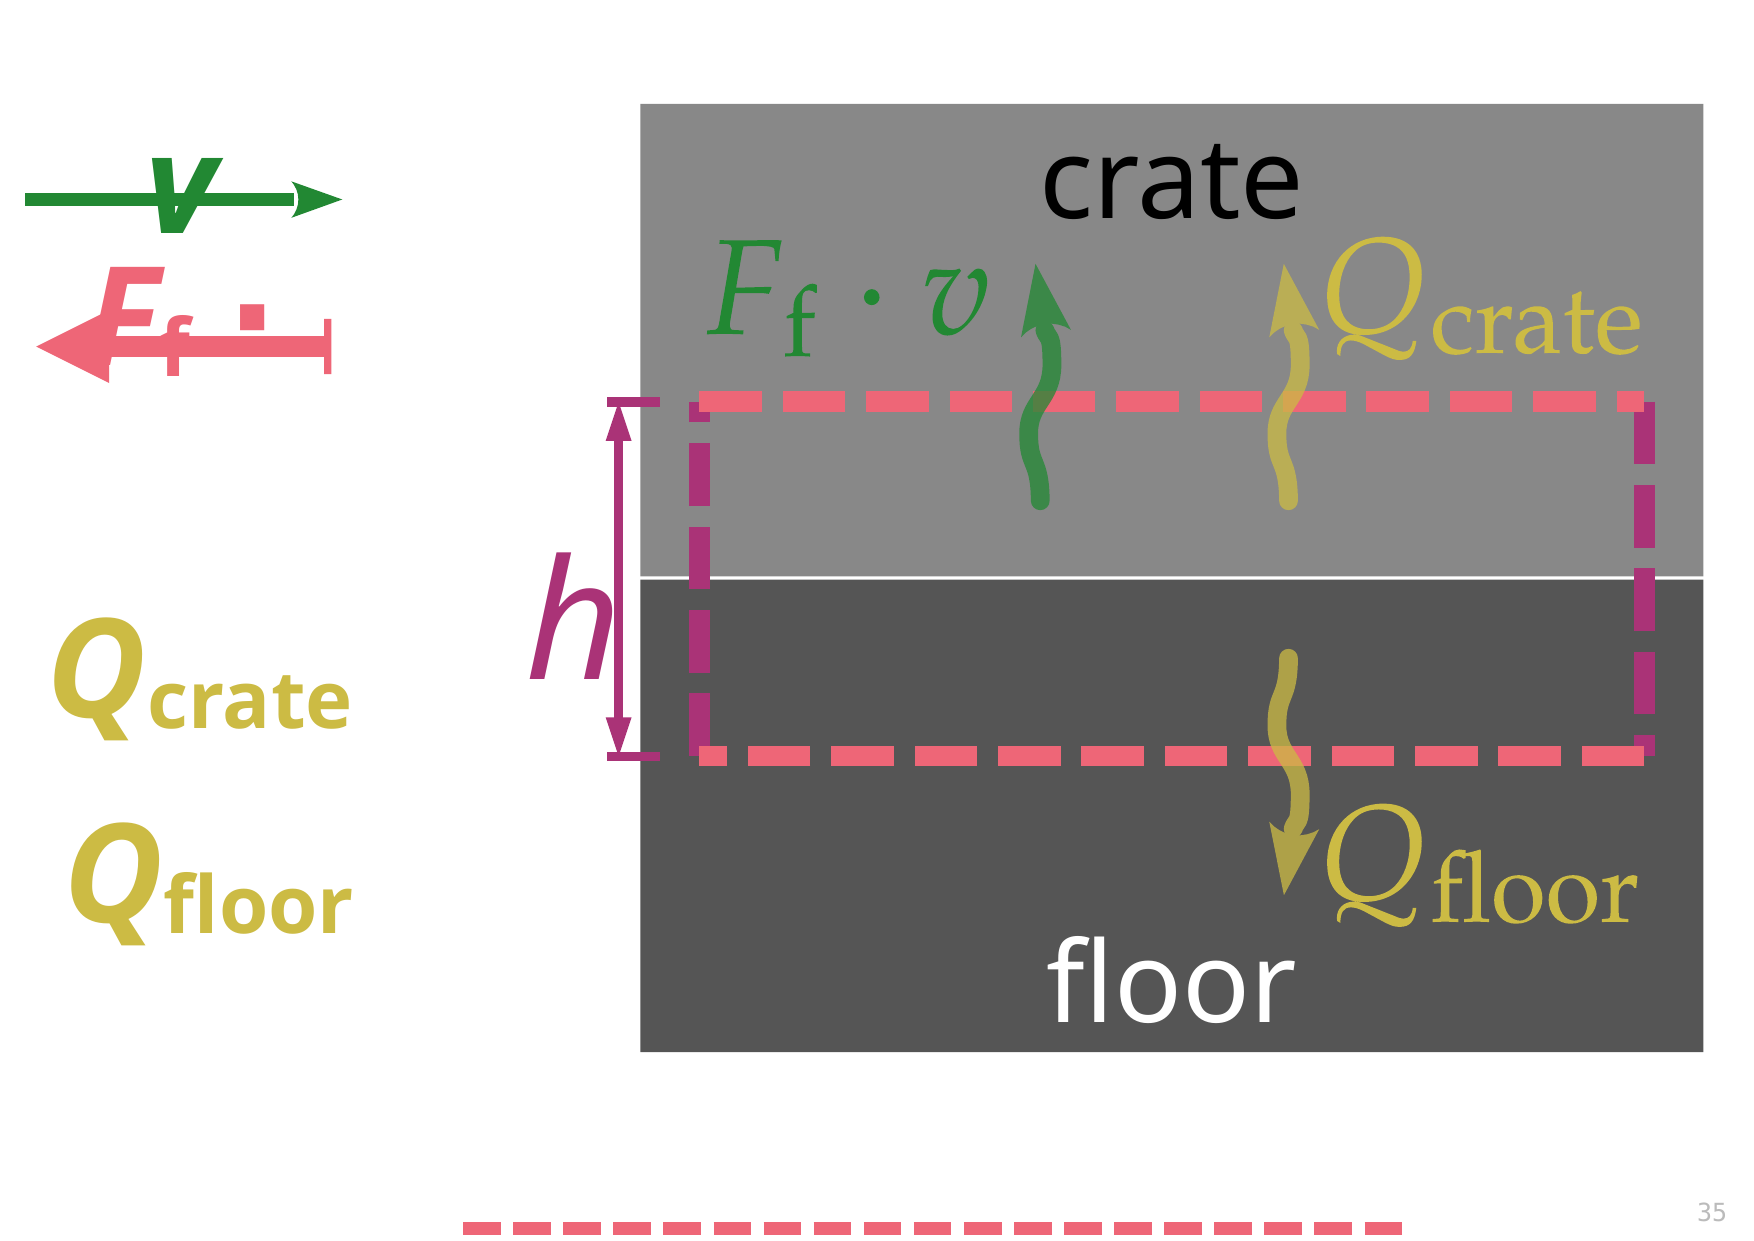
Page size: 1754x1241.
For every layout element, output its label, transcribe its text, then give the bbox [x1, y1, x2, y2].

text_box h [510, 494, 614, 676]
text_box crate [1036, 90, 1308, 219]
text_box Ff ⋅ [110, 357, 296, 364]
text_box v [130, 78, 237, 211]
text_box Qcrate [32, 563, 350, 716]
text_box Ff ⋅ [71, 211, 296, 336]
text_box floor [1039, 935, 1305, 1063]
text_box [640, 103, 1704, 577]
text_box [640, 579, 1704, 1053]
text_box Qfloor [48, 768, 362, 921]
